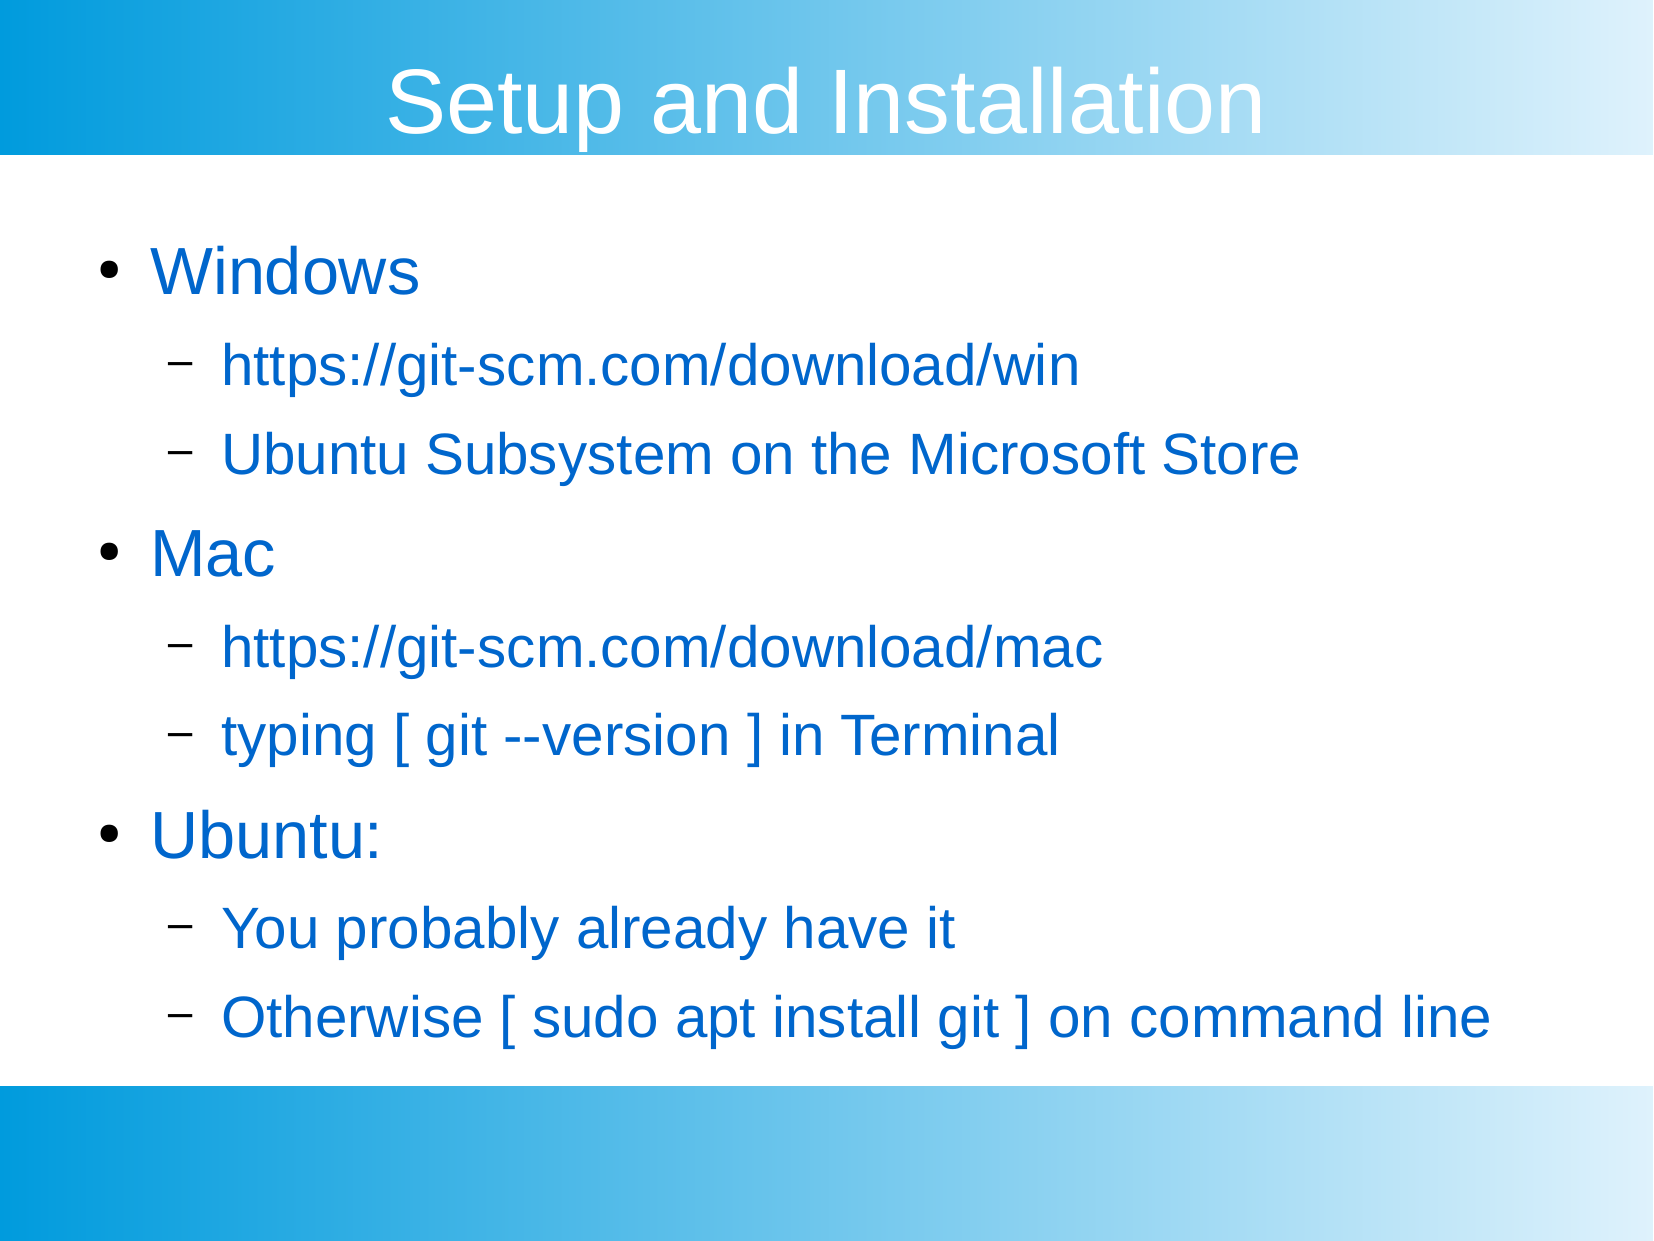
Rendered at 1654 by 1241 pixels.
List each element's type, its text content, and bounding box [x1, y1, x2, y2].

title Setup and Installation [82, 49, 1571, 155]
list Windows https://git-scm.com/download/win Ubuntu Subsystem on the Microsoft Store Mac https://git-scm.com/download/mac typing [ git --version ] in Terminal Ubuntu: You probably already have it Otherwise [ sudo apt install git ] on command line [79, 234, 1568, 954]
